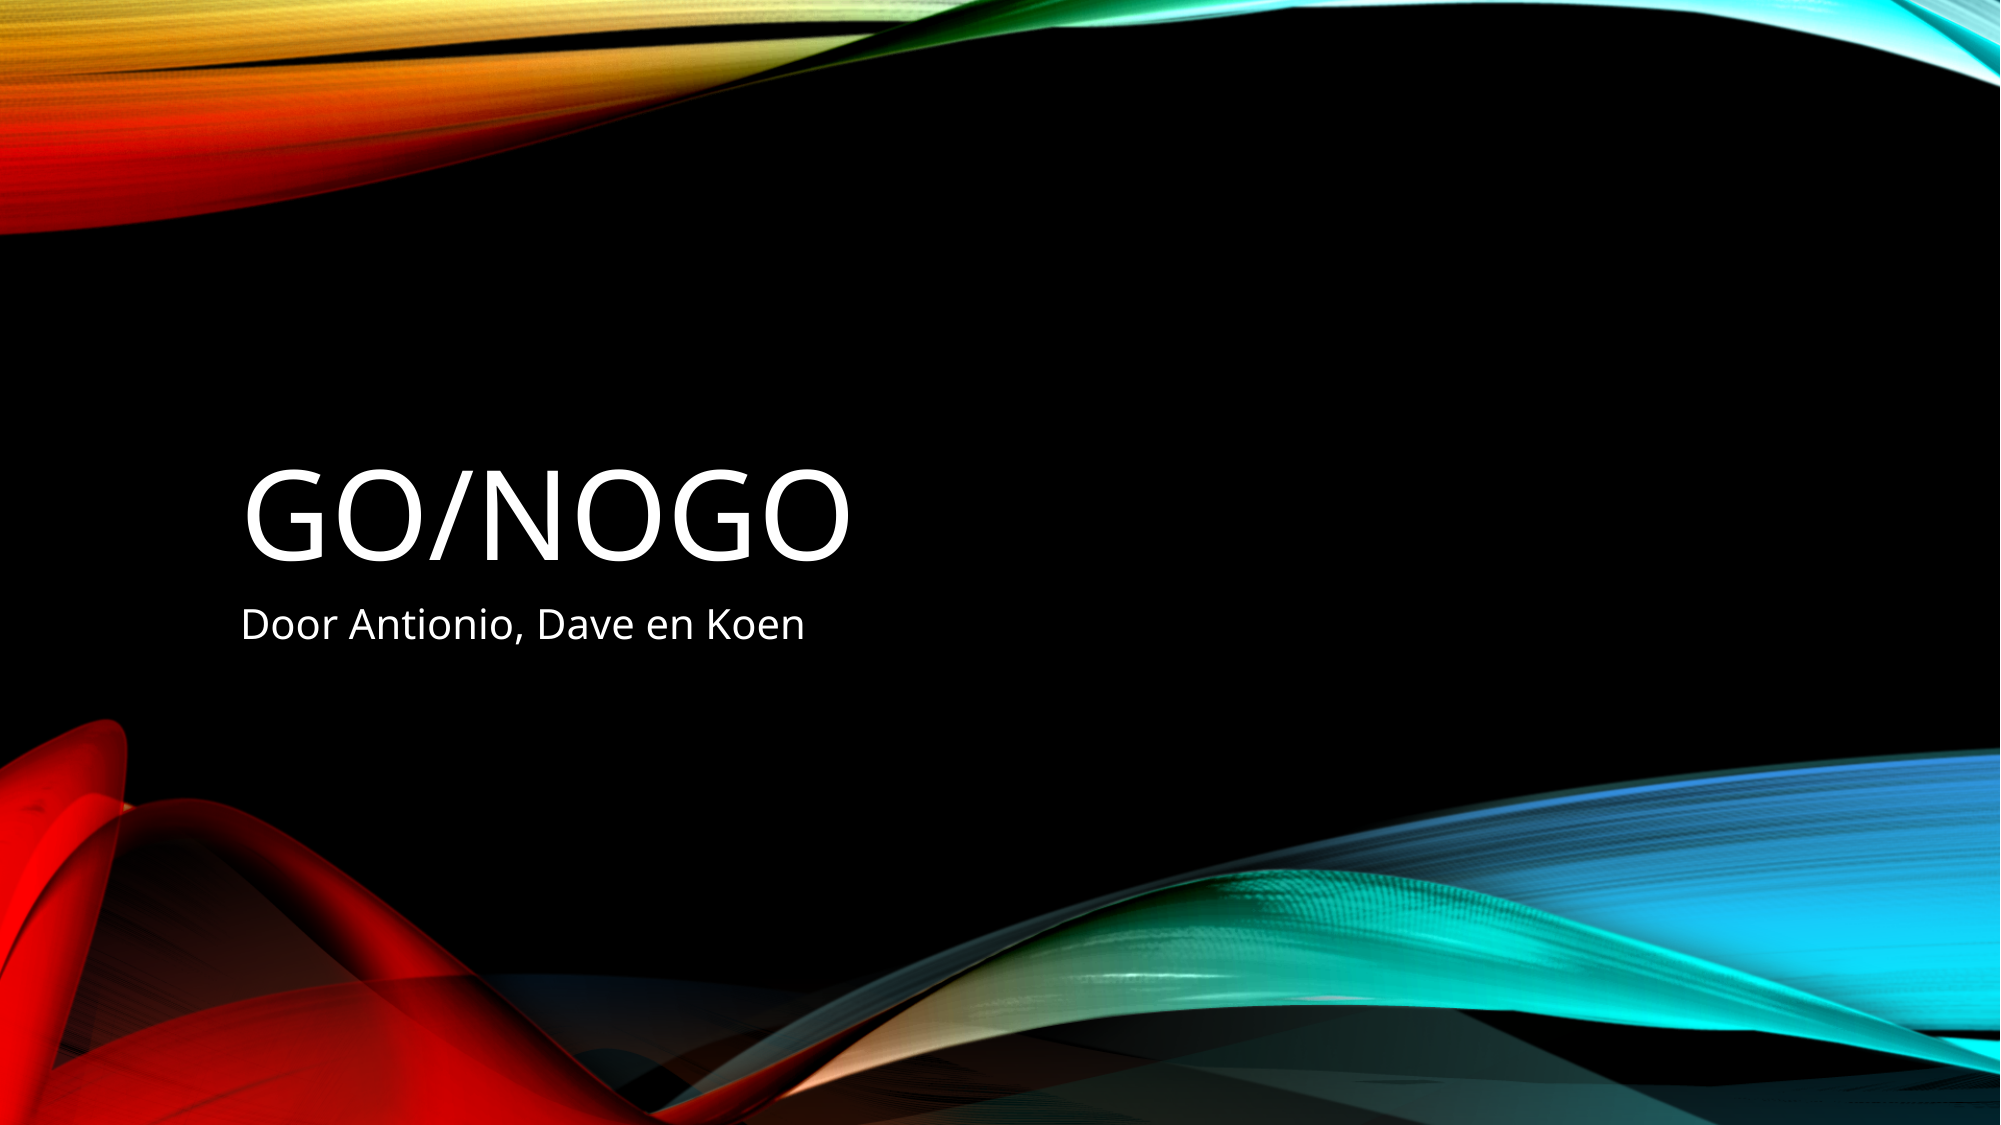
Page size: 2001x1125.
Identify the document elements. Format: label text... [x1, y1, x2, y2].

subtitle Door Antionio, Dave en Koen [225, 595, 1776, 709]
title Go/Nogo [225, 295, 1776, 595]
